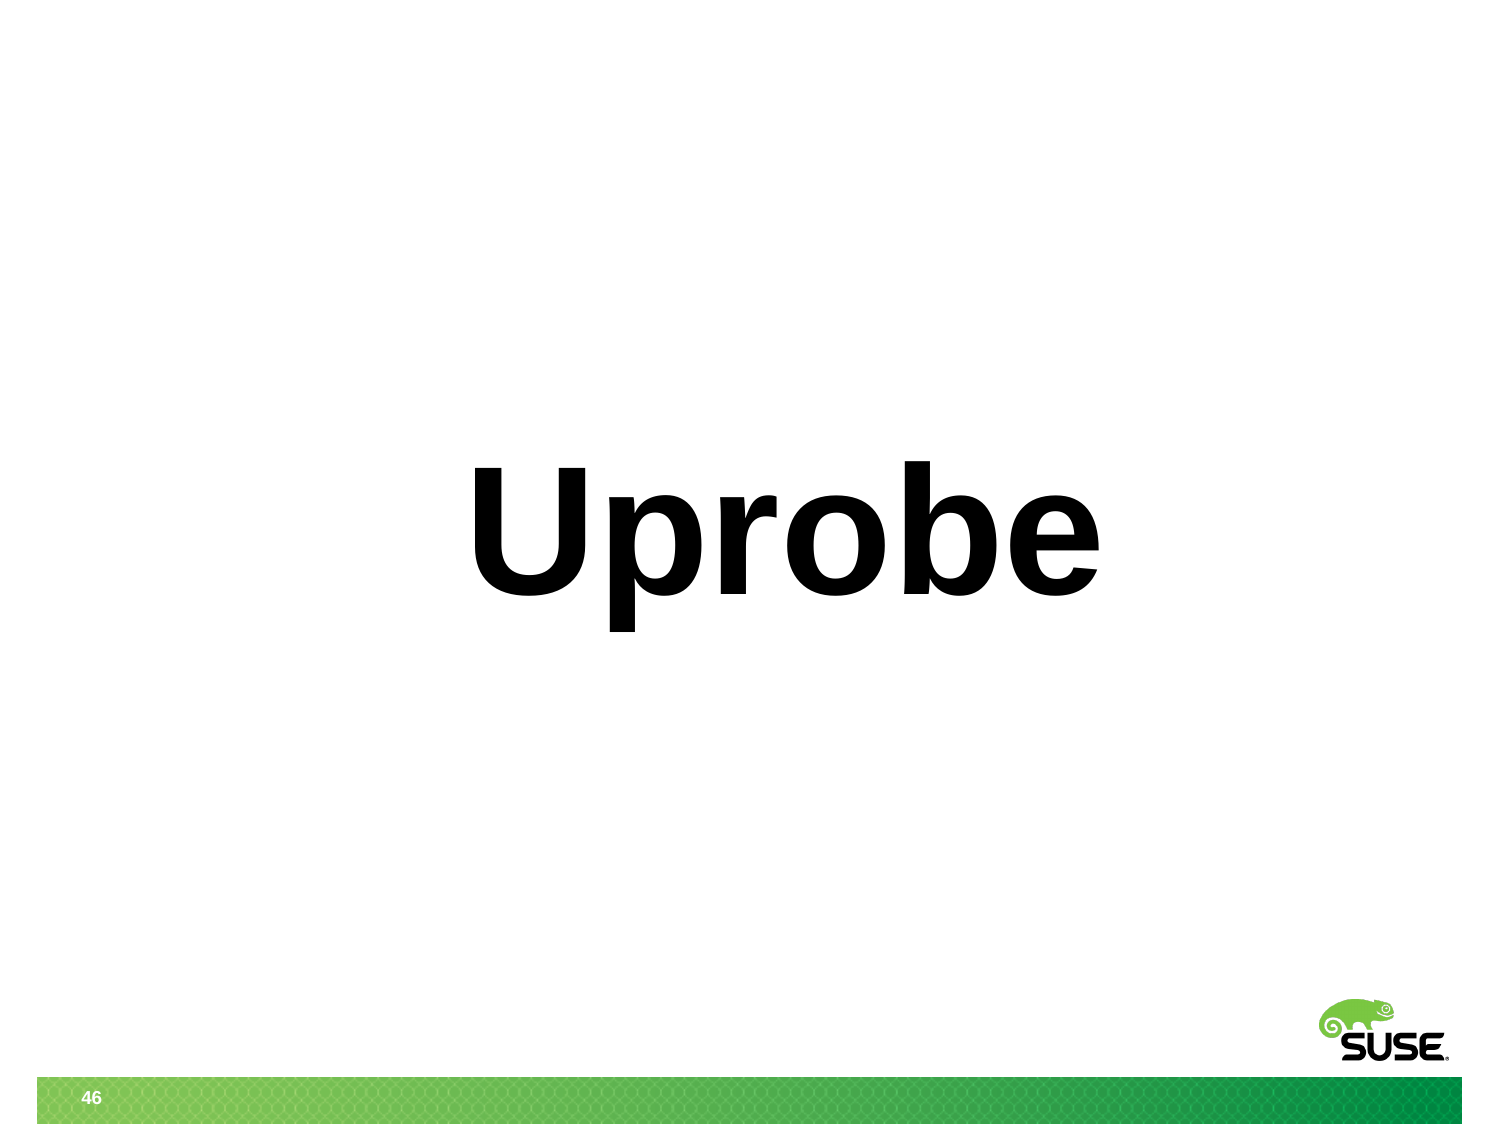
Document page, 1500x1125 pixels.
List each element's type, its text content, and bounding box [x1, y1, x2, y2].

text_box Uprobe [449, 421, 1122, 642]
picture [37, 1077, 1462, 1124]
picture [1319, 999, 1449, 1061]
